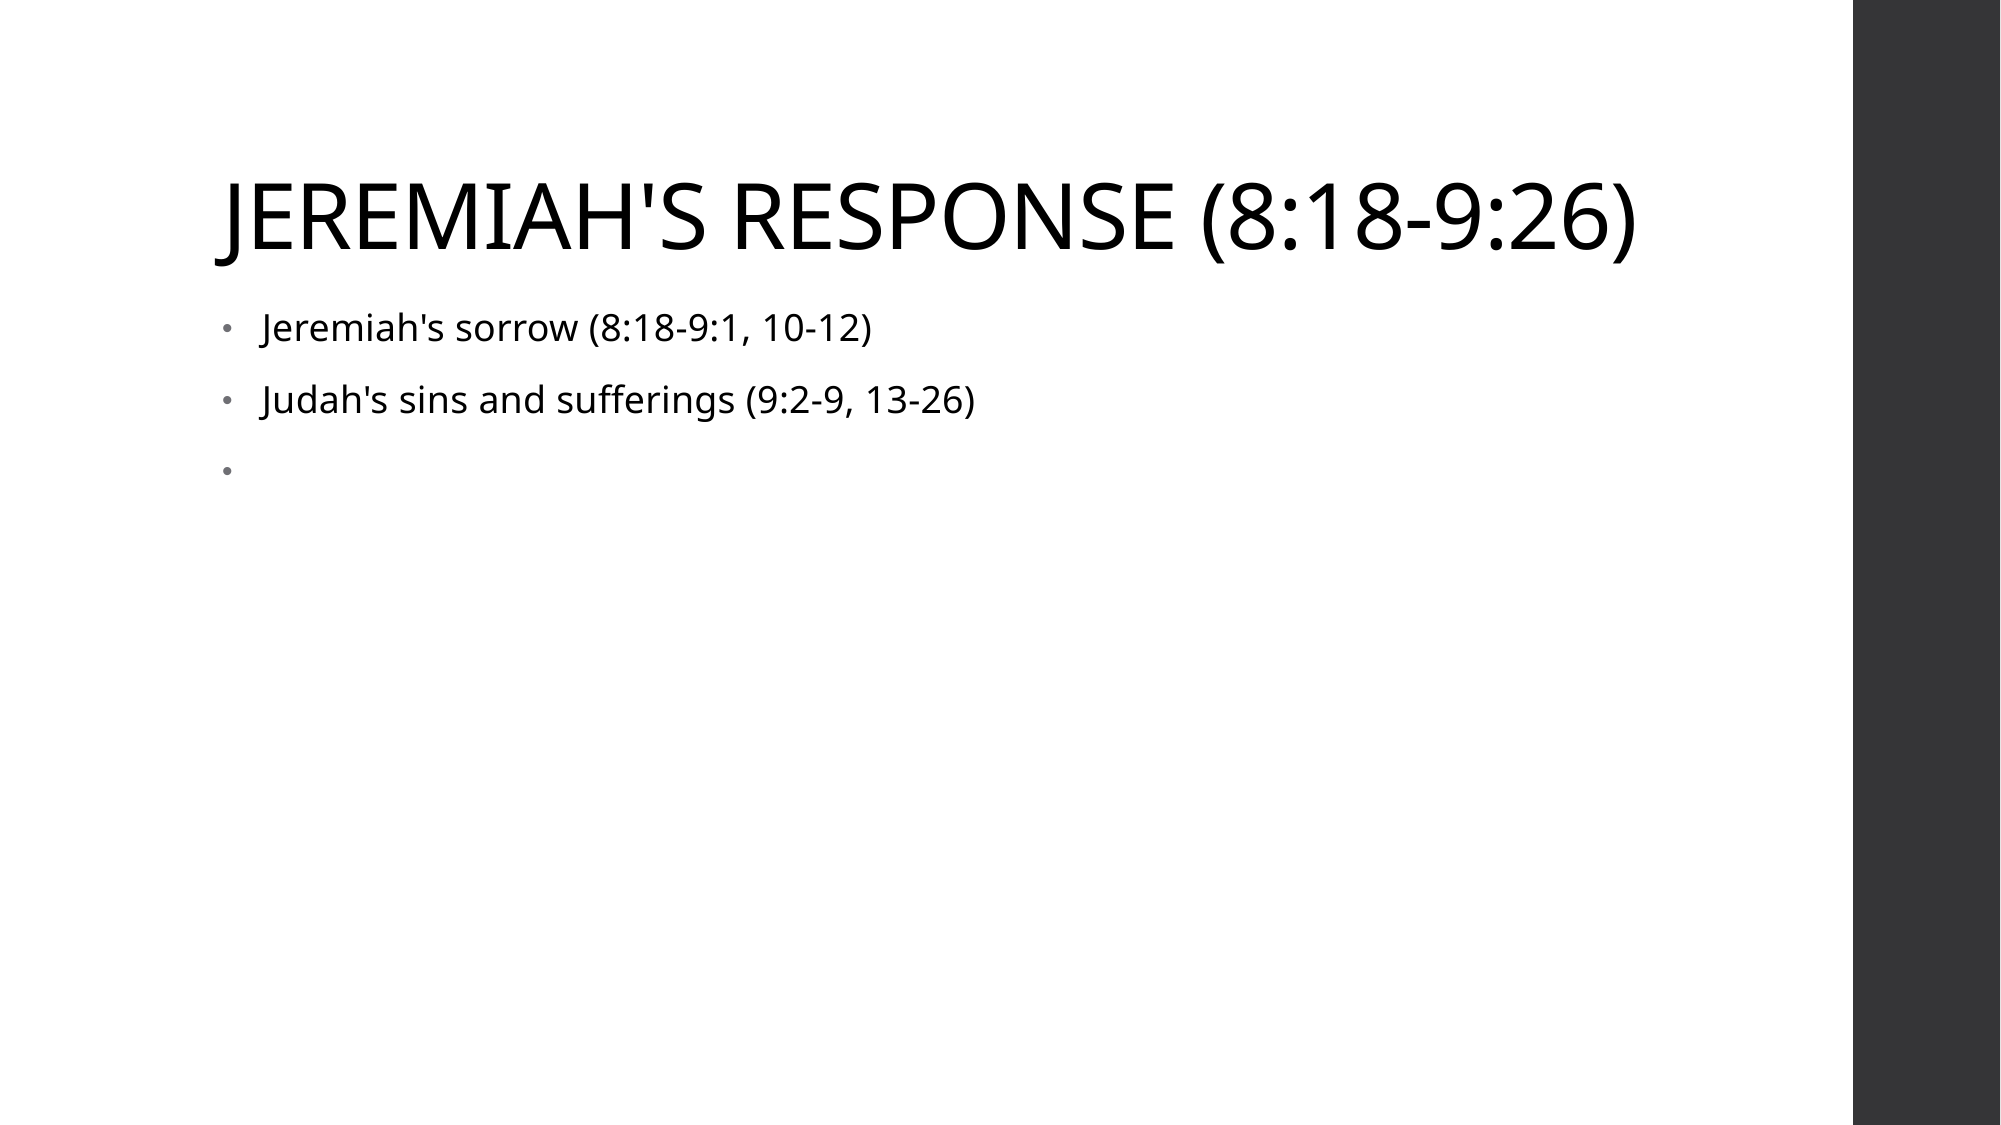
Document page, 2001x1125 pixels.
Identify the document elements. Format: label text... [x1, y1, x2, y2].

title JEREMIAH'S RESPONSE (8:18-9:26) [206, 60, 1797, 278]
list Jeremiah's sorrow (8:18-9:1, 10-12) Judah's sins and sufferings (9:2-9, 13-26) [206, 299, 1617, 1014]
